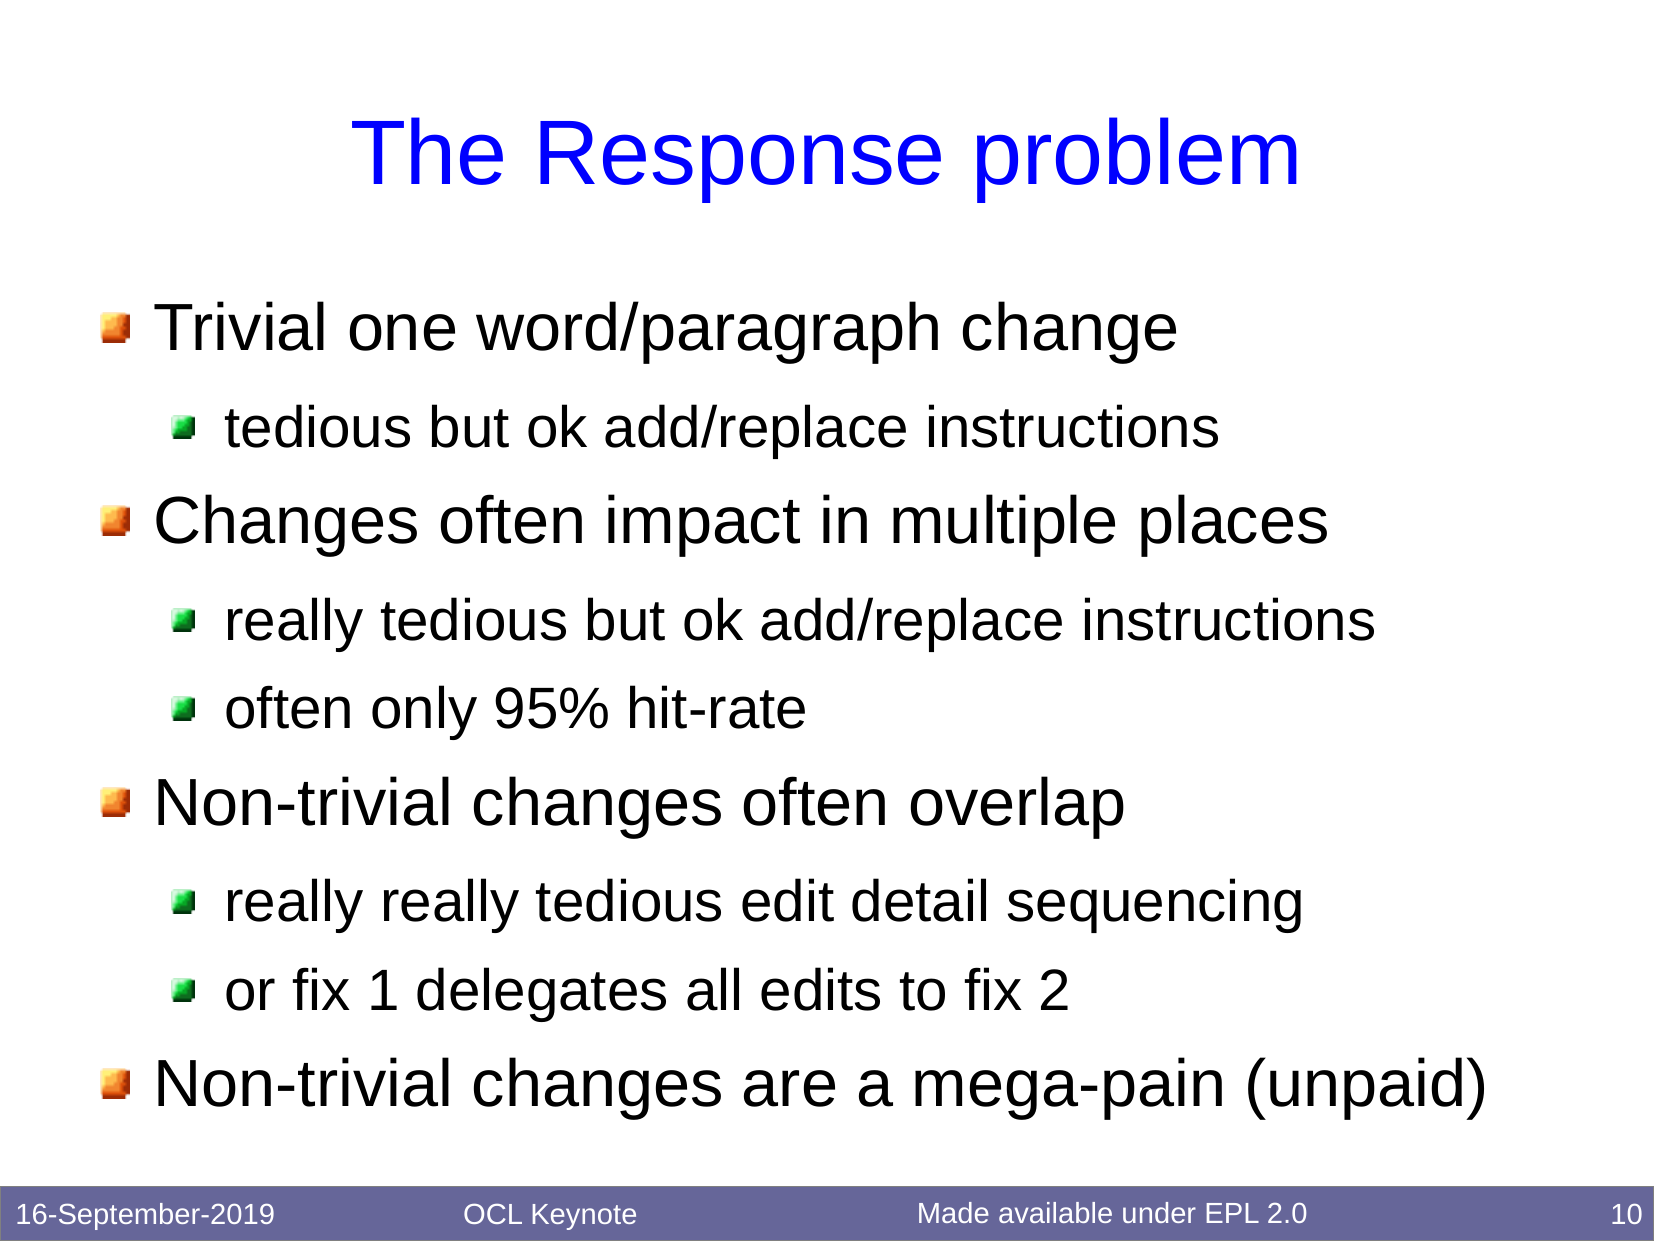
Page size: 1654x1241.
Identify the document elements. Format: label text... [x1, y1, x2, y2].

title The Response problem [82, 49, 1571, 257]
list Trivial one word/paragraph change tedious but ok add/replace instructions Changes often impact in multiple places really tedious but ok add/replace instructions often only 95% hit-rate Non-trivial changes often overlap really really tedious edit detail sequencing or fix 1 delegates all edits to fix 2 Non-trivial changes are a mega-pain (unpaid) [82, 290, 1571, 1122]
